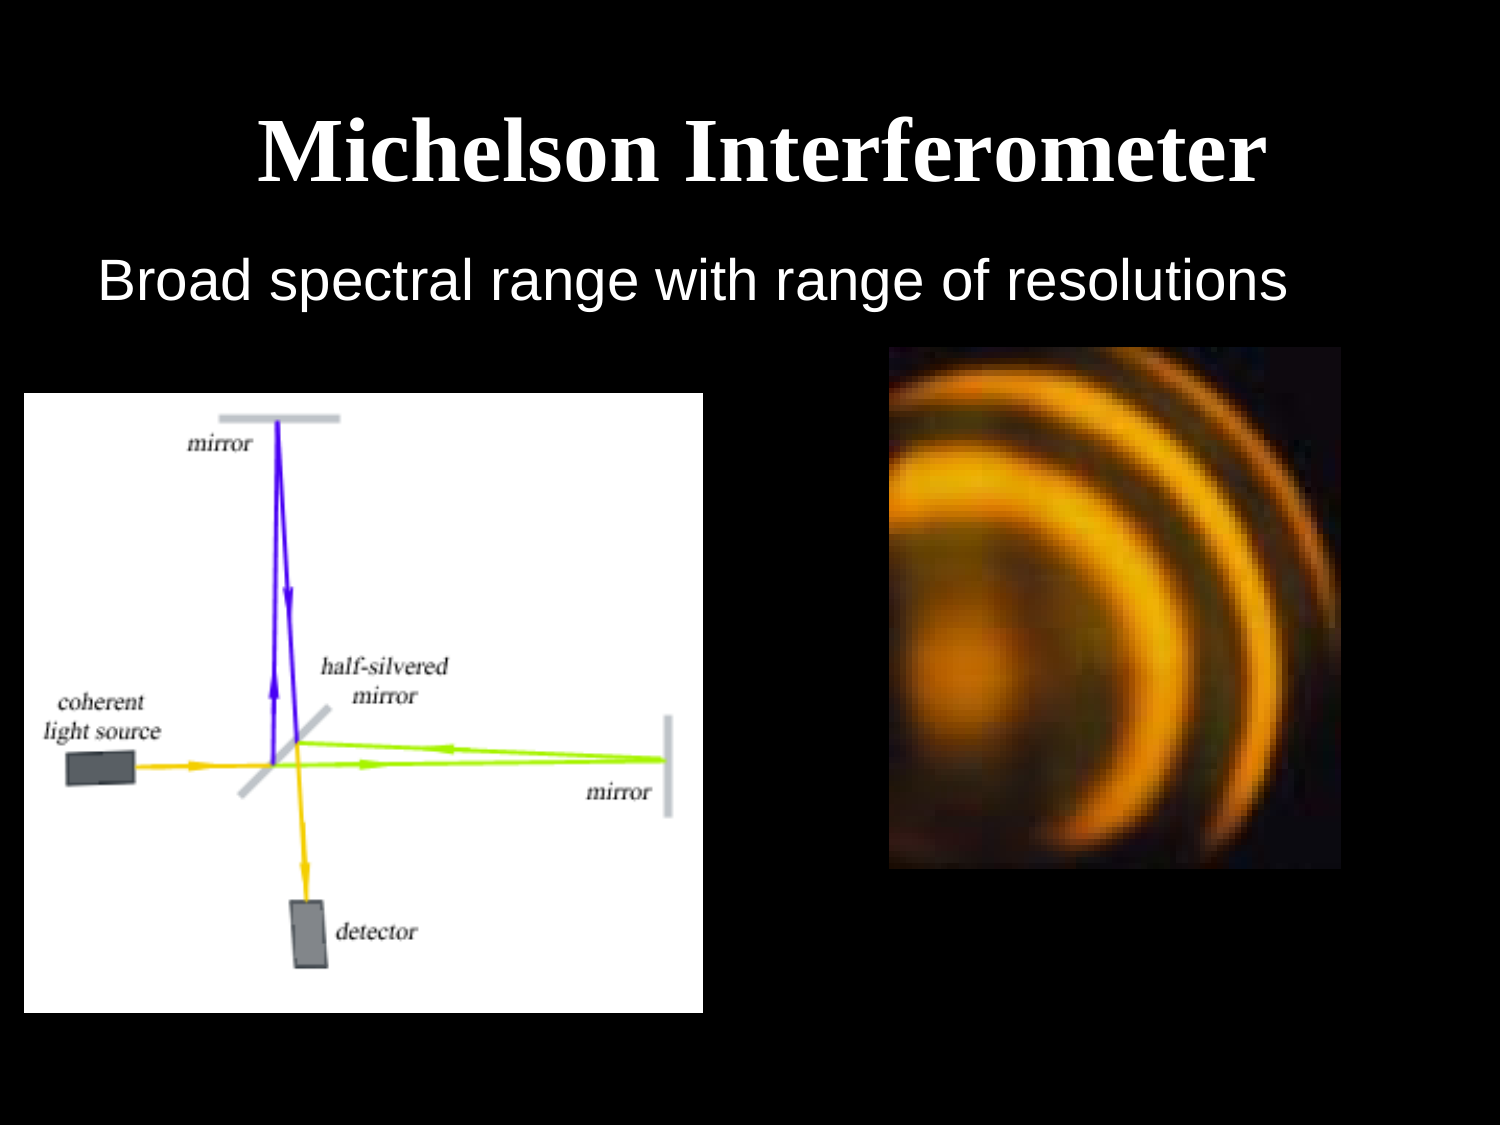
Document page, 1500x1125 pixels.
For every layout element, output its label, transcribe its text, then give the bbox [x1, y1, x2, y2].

title Michelson Interferometer [76, 66, 1451, 254]
picture [24, 393, 1442, 1125]
picture [889, 347, 1341, 870]
list Broad spectral range with range of resolutions [82, 239, 1463, 916]
